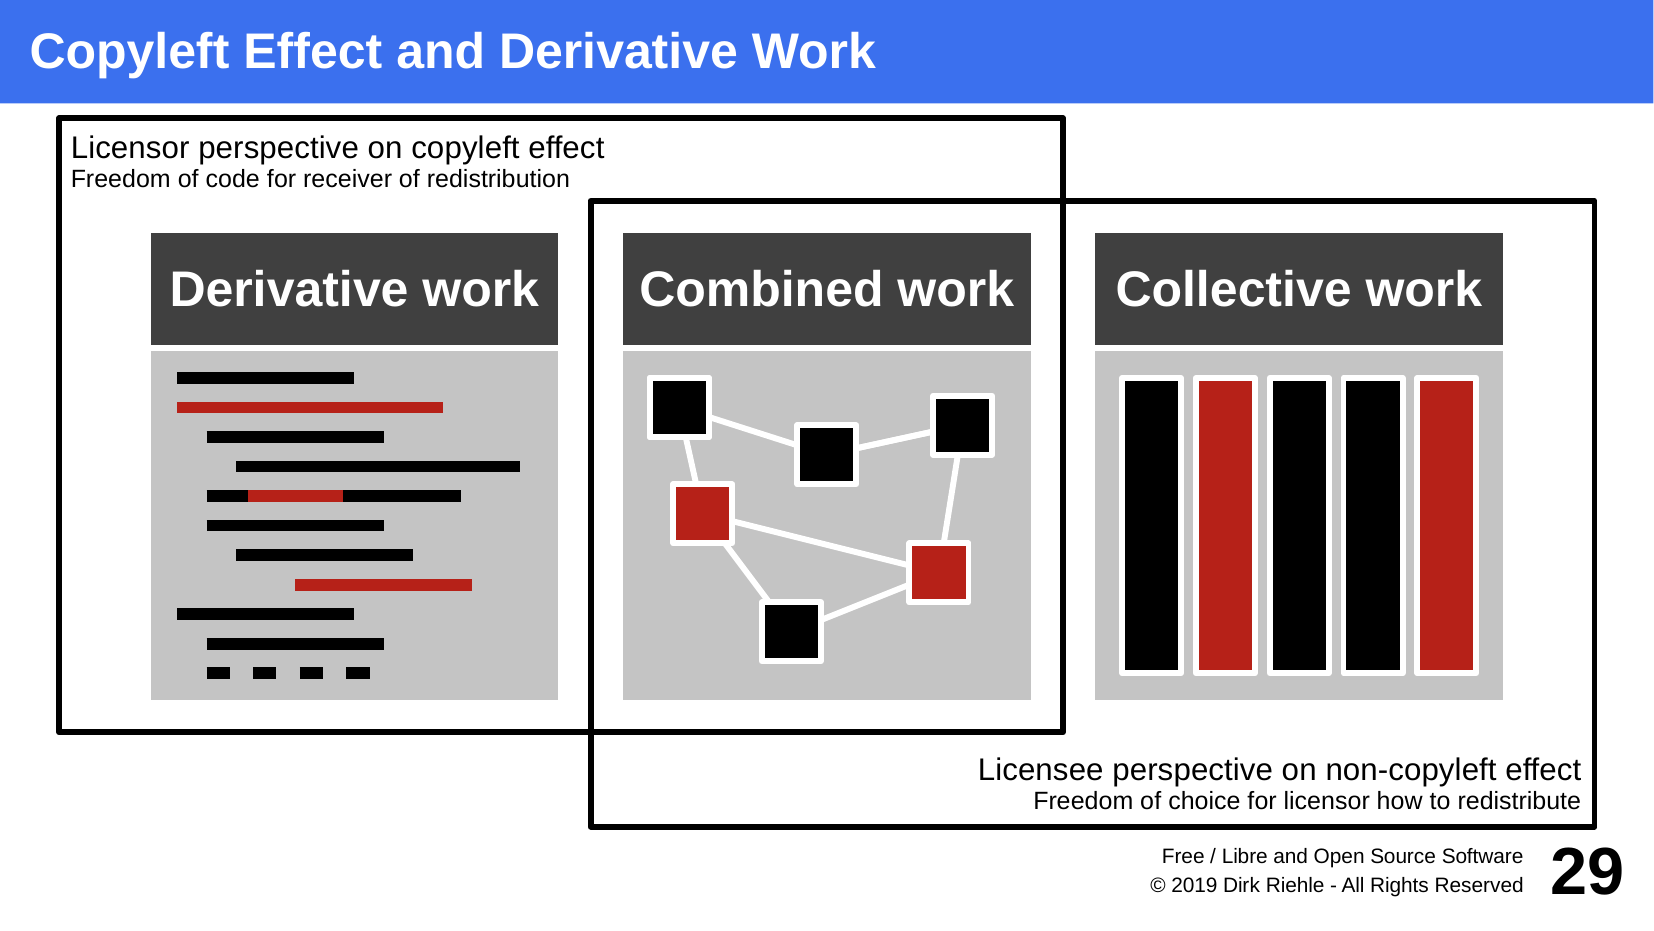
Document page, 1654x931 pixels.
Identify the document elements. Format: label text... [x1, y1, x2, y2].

text_box Licensor perspective on copyleft effect Freedom of code for receiver of redistribution [59, 118, 1063, 733]
text_box Licensee perspective on non-copyleft effect Freedom of choice for licensor how to redistribute [590, 200, 1595, 827]
title Copyleft Effect and Derivative Work [0, 0, 1654, 104]
